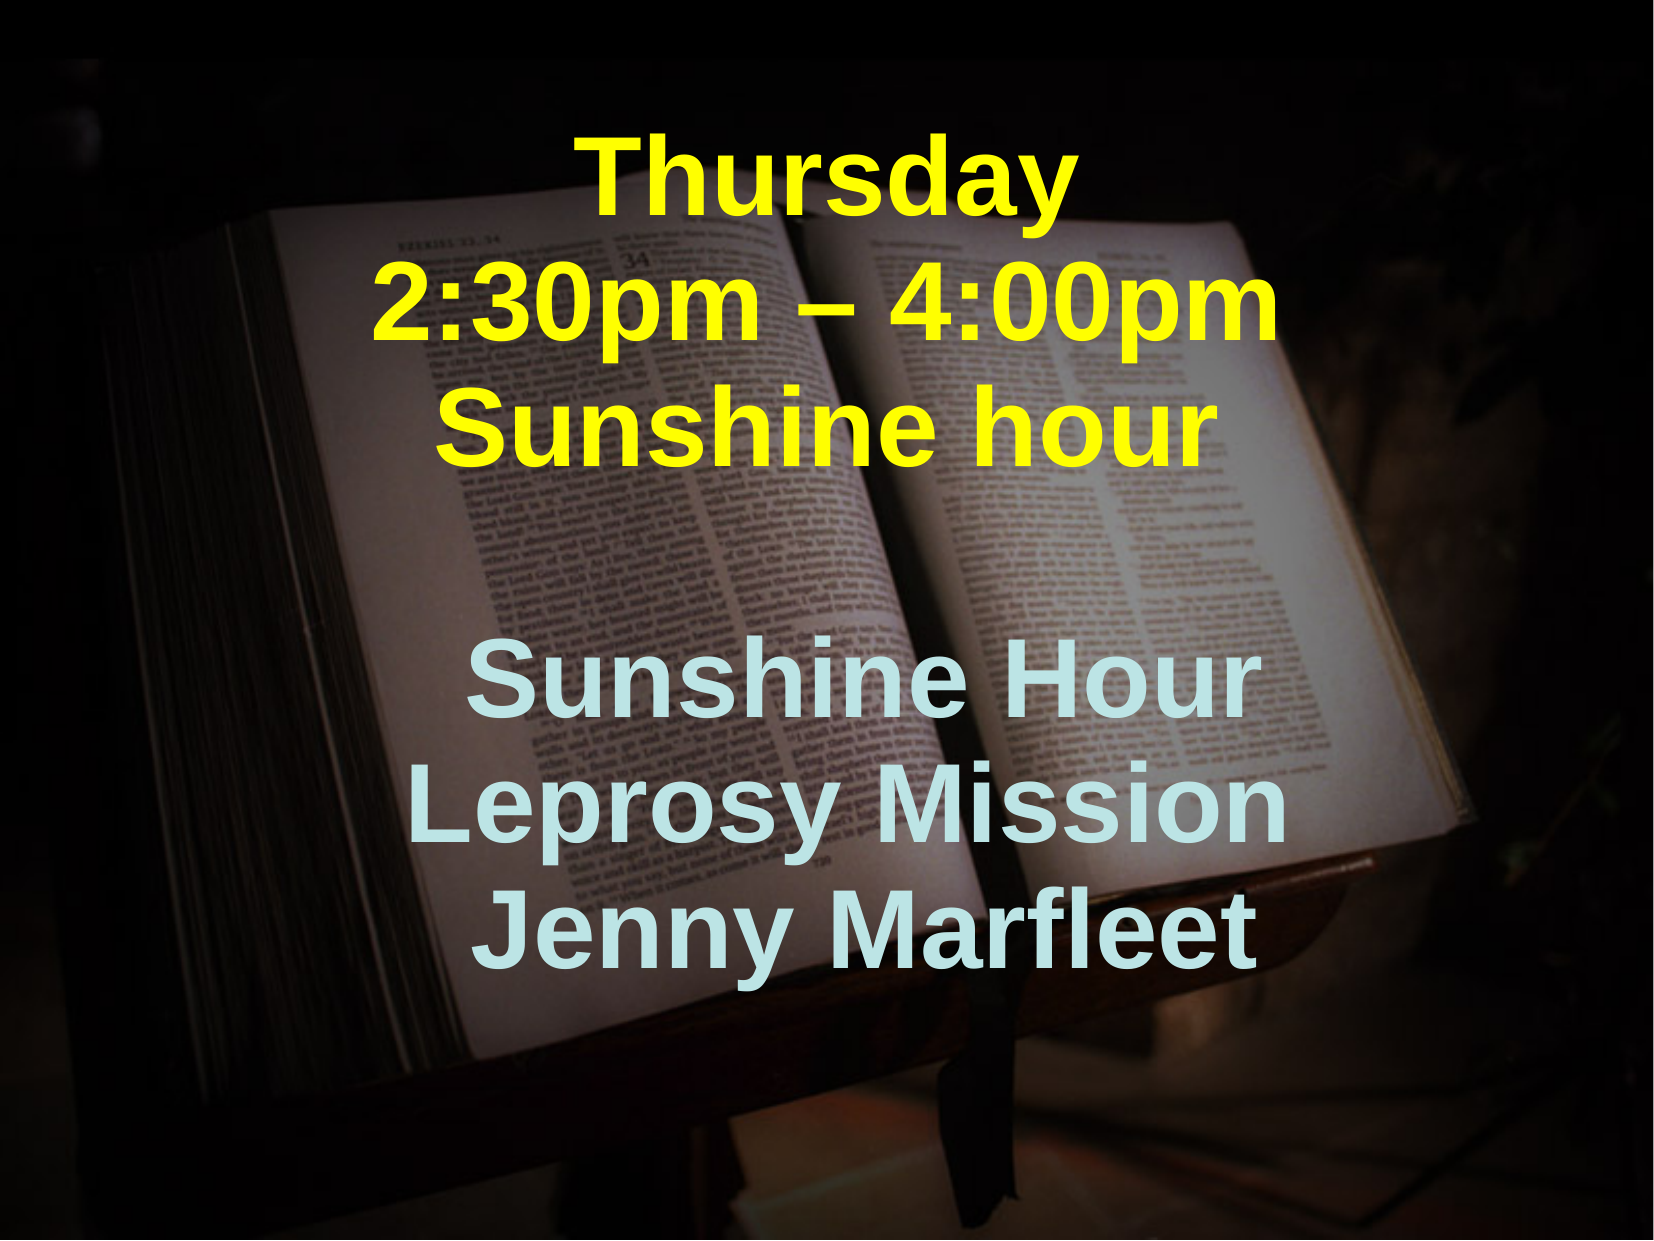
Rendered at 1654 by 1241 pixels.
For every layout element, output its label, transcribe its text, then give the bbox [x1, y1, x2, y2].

picture [0, 0, 1654, 1240]
text_box Thursday 2:30pm – 4:00pm Sunshine hour Sunshine Hour Leprosy Mission Jenny Marfleet [118, 106, 1536, 1182]
